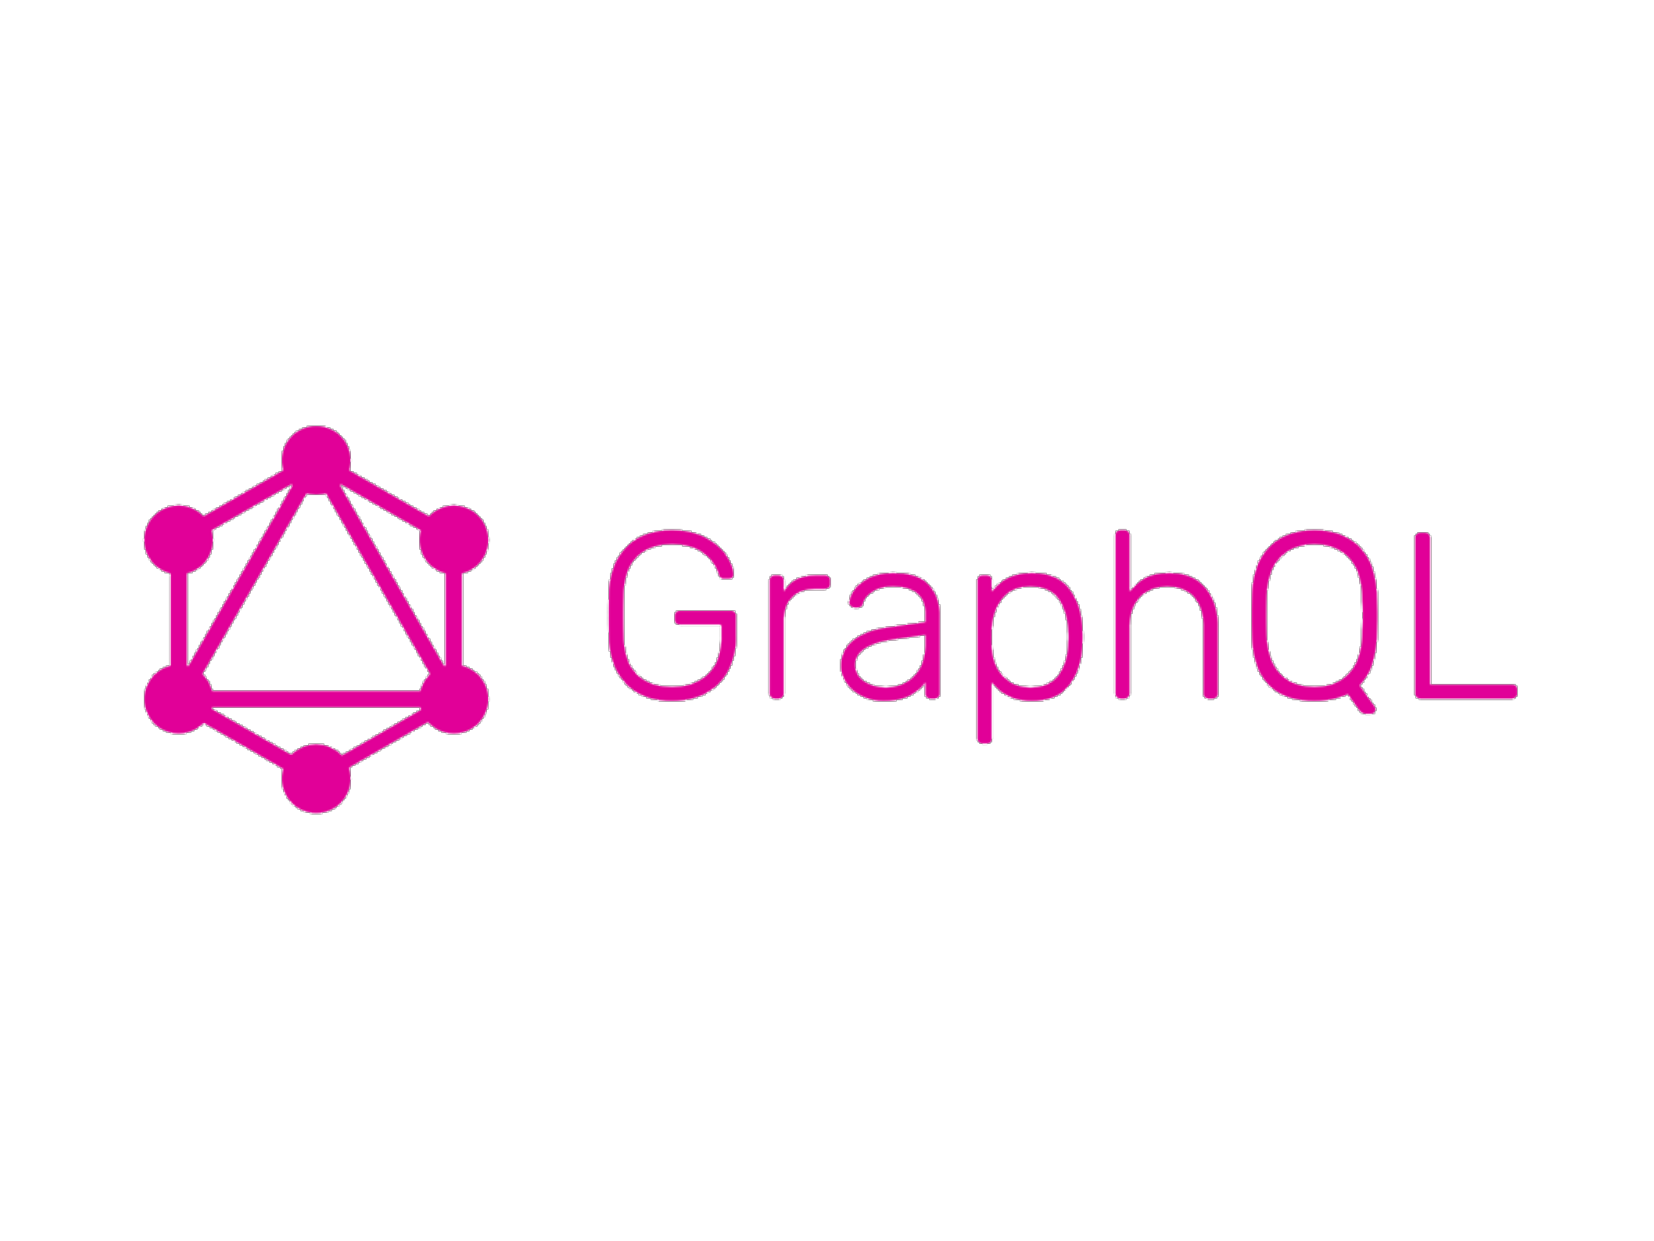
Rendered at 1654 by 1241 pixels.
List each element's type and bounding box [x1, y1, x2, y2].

picture [60, 351, 1624, 899]
